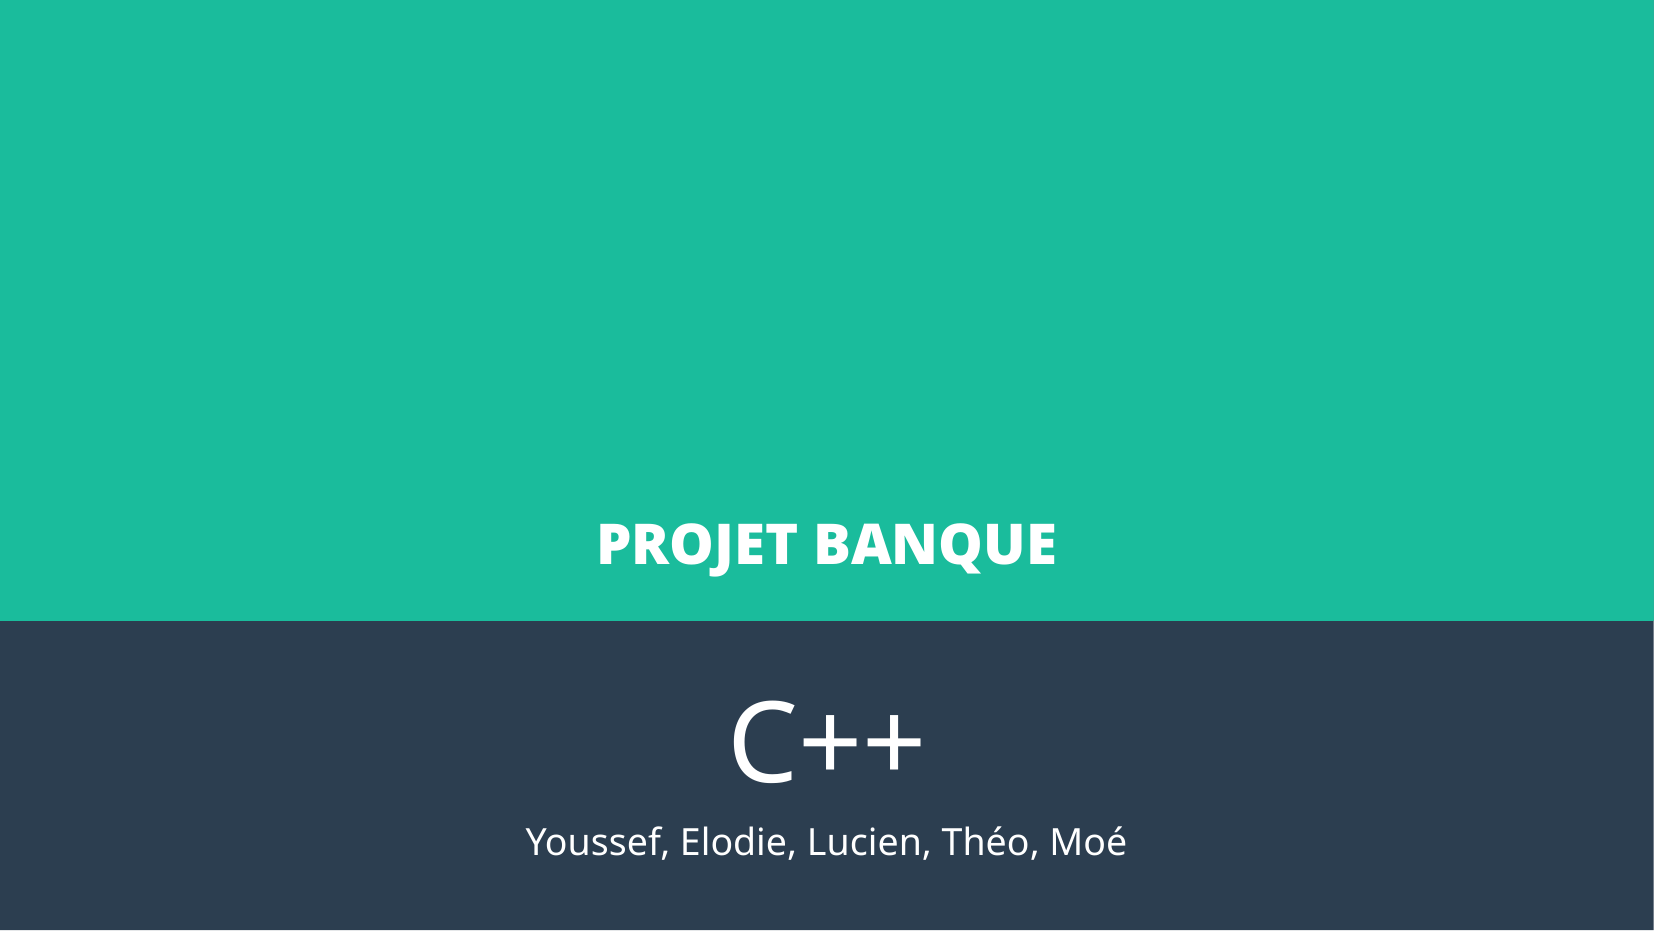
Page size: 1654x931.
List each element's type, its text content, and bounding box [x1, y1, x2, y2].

subtitle C++ Youssef, Elodie, Lucien, Théo, Moé [59, 642, 1595, 886]
title PROJET BANQUE [59, 465, 1595, 583]
